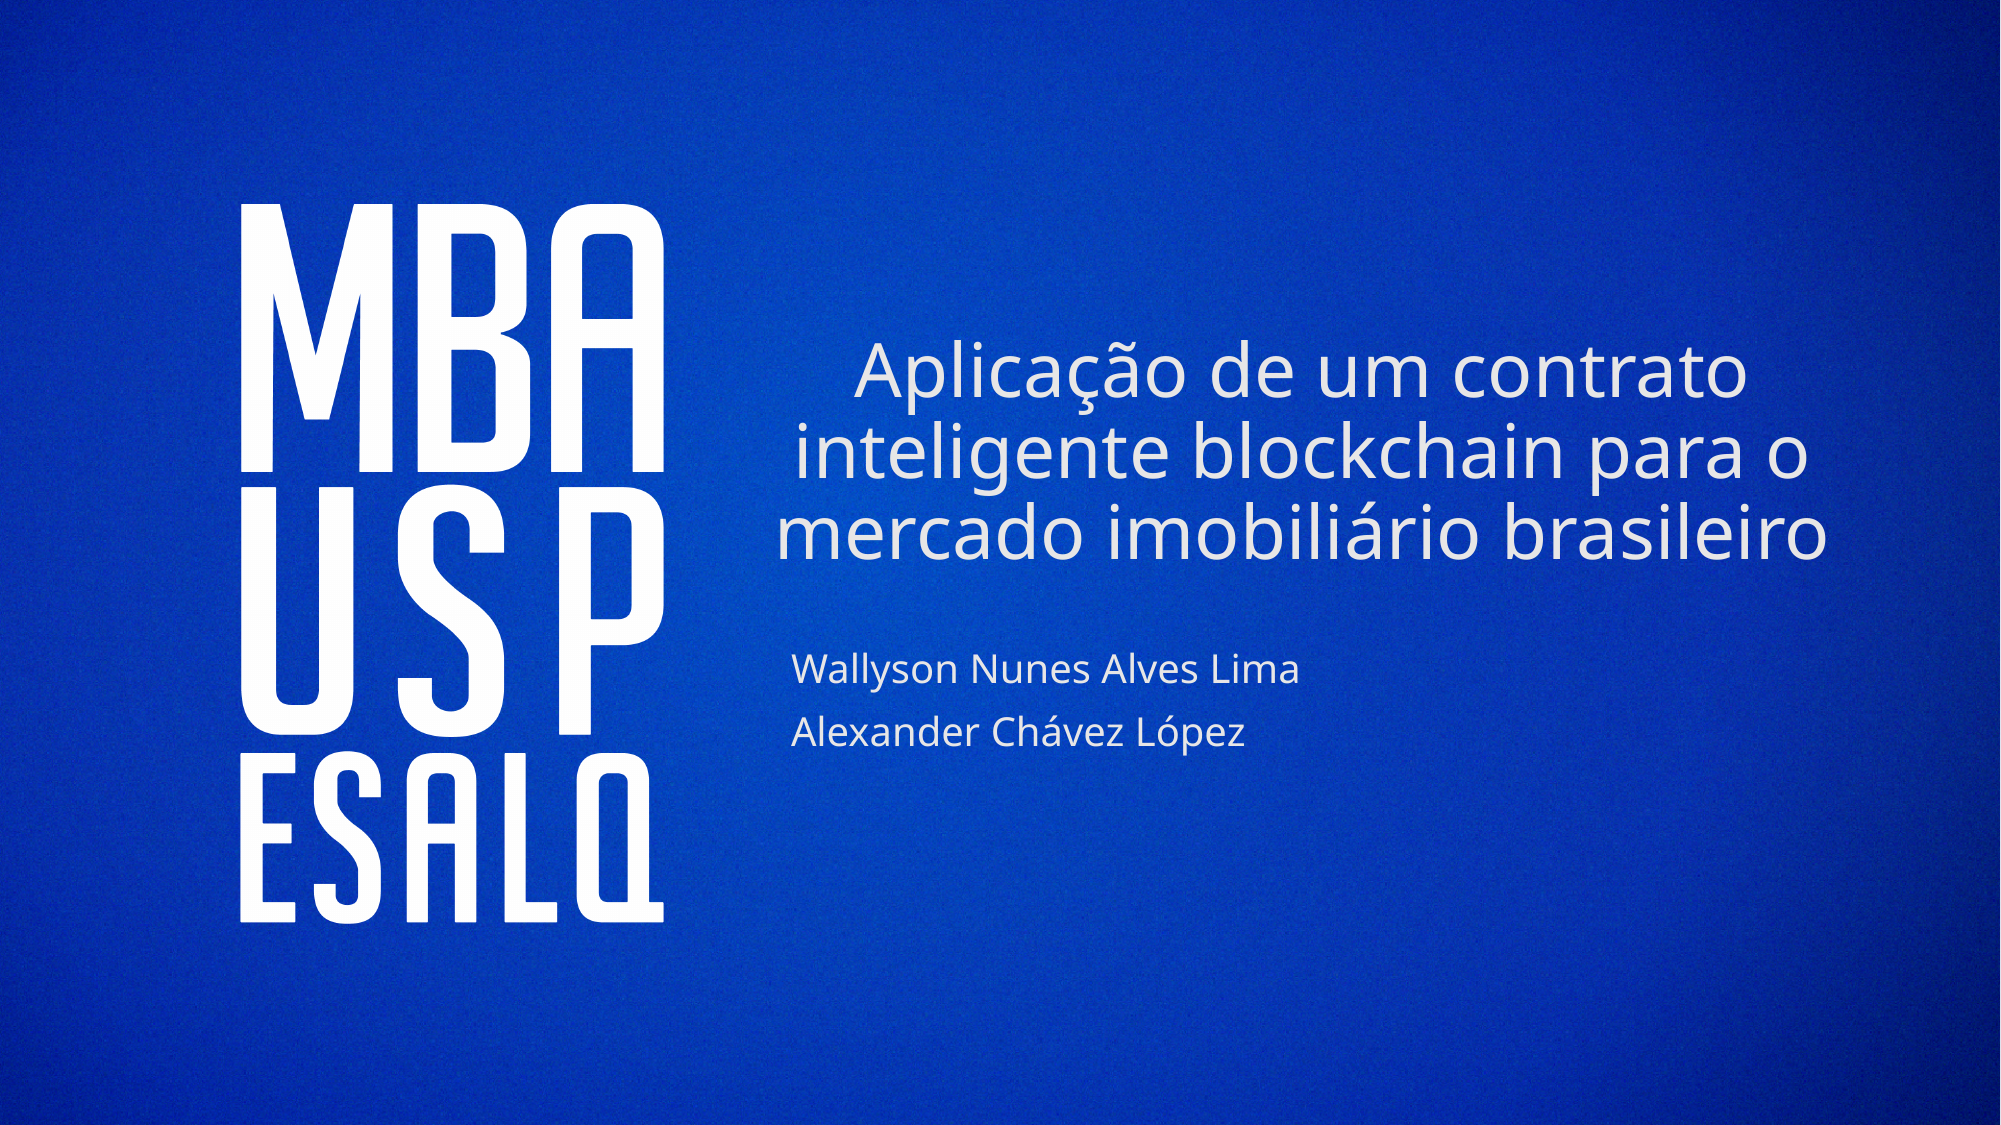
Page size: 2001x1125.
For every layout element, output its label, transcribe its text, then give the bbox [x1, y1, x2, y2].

picture [0, 0, 2001, 1125]
title Aplicação de um contrato inteligente blockchain para o mercado imobiliário brasileiro [675, 254, 1931, 583]
subtitle Wallyson Nunes Alves Lima Alexander Chávez López [776, 641, 1655, 763]
